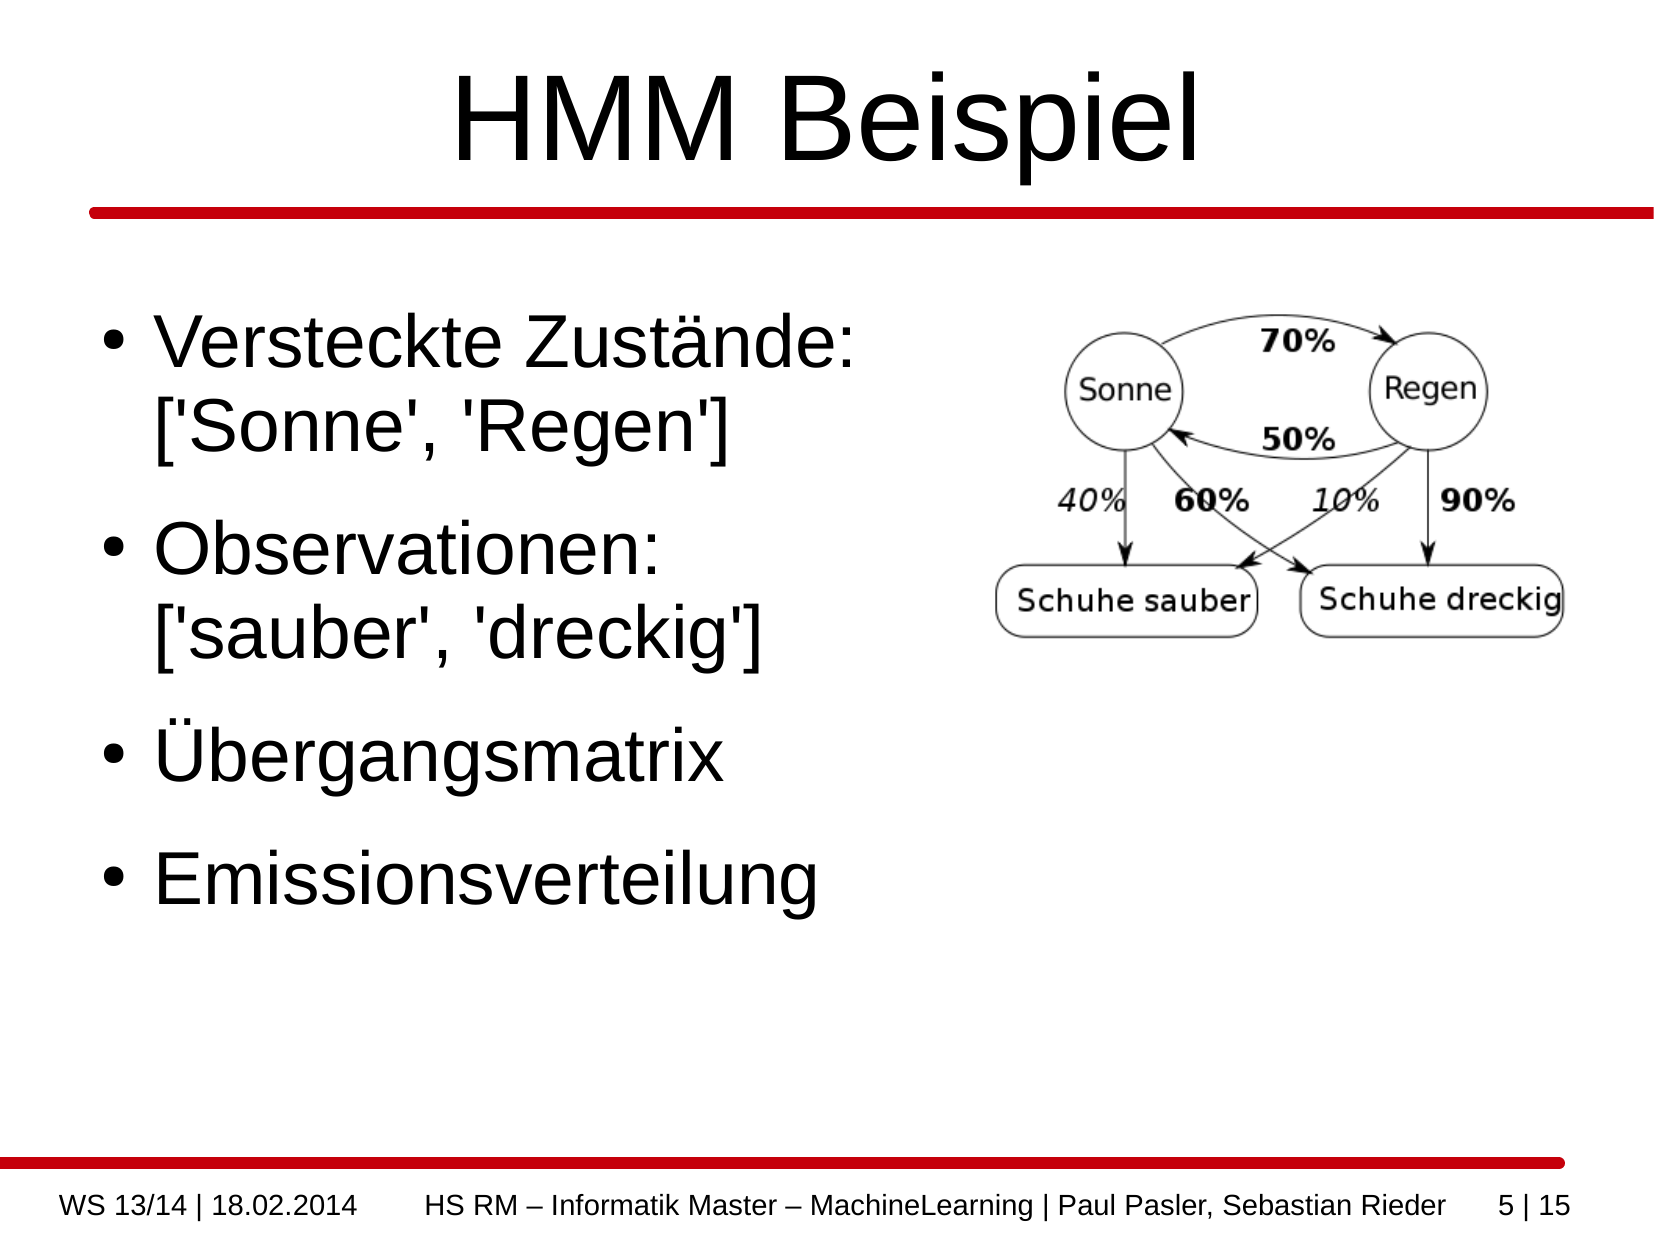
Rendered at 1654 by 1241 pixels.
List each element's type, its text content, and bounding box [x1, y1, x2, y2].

title HMM Beispiel [82, 47, 1571, 189]
picture [980, 299, 1573, 654]
list Versteckte Zustände: ['Sonne', 'Regen'] Observationen: ['sauber', 'dreckig'] Übergangsmatrix Emissionsverteilung [82, 299, 1571, 1019]
